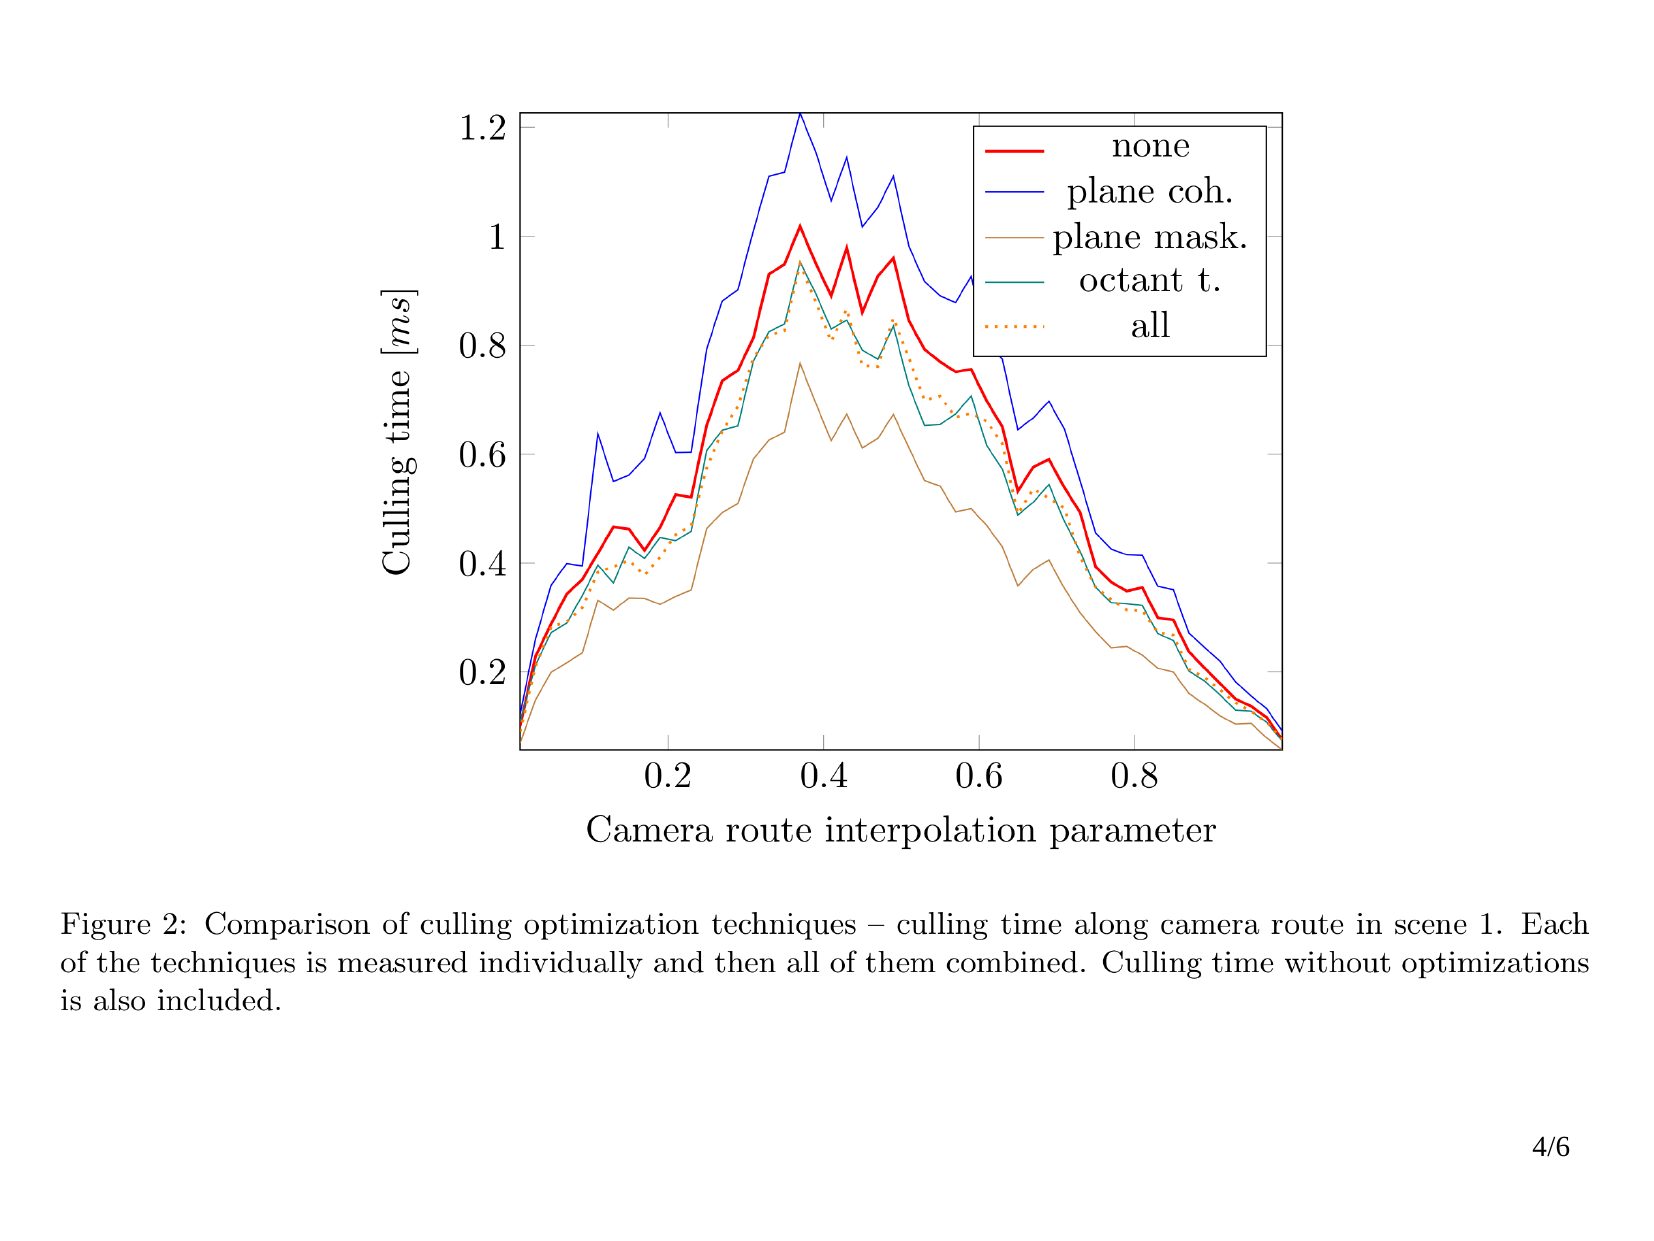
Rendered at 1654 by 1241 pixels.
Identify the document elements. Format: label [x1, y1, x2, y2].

picture [45, 104, 1597, 1019]
